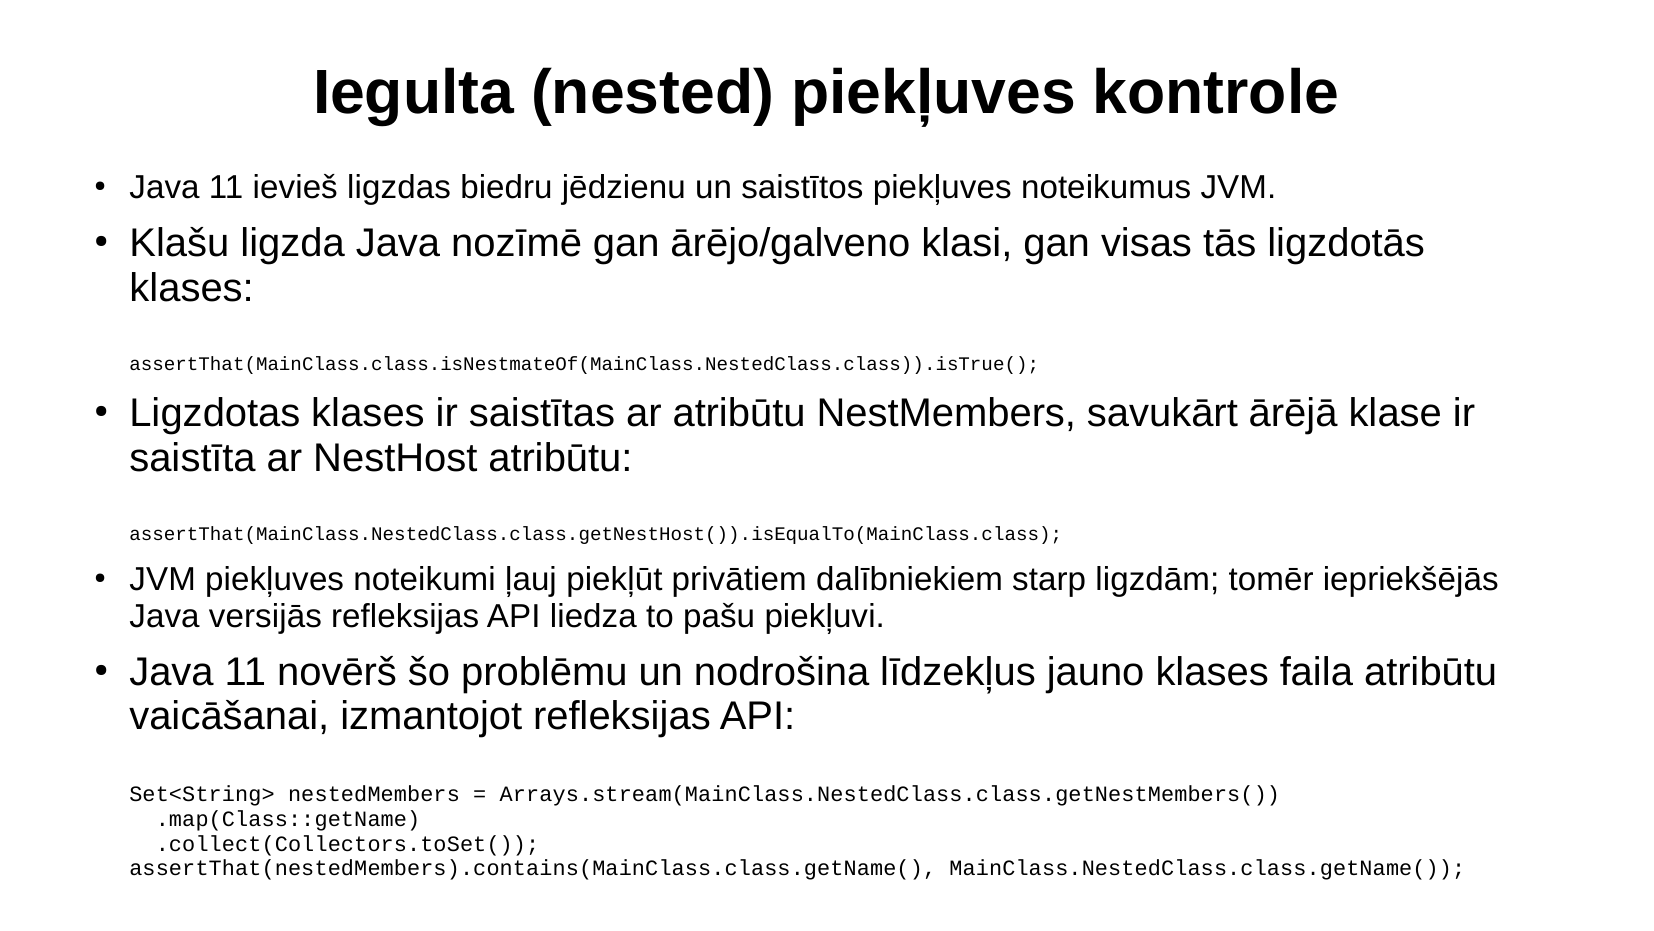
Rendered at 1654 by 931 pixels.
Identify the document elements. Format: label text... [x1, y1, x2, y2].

list Java 11 ievieš ligzdas biedru jēdzienu un saistītos piekļuves noteikumus JVM. Klašu ligzda Java nozīmē gan ārējo/galveno klasi, gan visas tās ligzdotās klases: assertThat(MainClass.class.isNestmateOf(MainClass.NestedClass.class)).isTrue(); Ligzdotas klases ir saistītas ar atribūtu NestMembers, savukārt ārējā klase ir saistīta ar NestHost atribūtu: assertThat(MainClass.NestedClass.class.getNestHost()).isEqualTo(MainClass.class); JVM piekļuves noteikumi ļauj piekļūt privātiem dalībniekiem starp ligzdām; tomēr iepriekšējās Java versijās refleksijas API liedza to pašu piekļuvi. Java 11 novērš šo problēmu un nodrošina līdzekļus jauno klases faila atribūtu vaicāšanai, izmantojot refleksijas API: Set<String> nestedMembers = Arrays.stream(MainClass.NestedClass.class.getNestMembers()) .map(Class::getName) .collect(Collectors.toSet()); assertThat(nestedMembers).contains(MainClass.class.getName(), MainClass.NestedClass.class.getName()); [82, 168, 1538, 889]
title Iegulta (nested) piekļuves kontrole [82, 37, 1571, 147]
